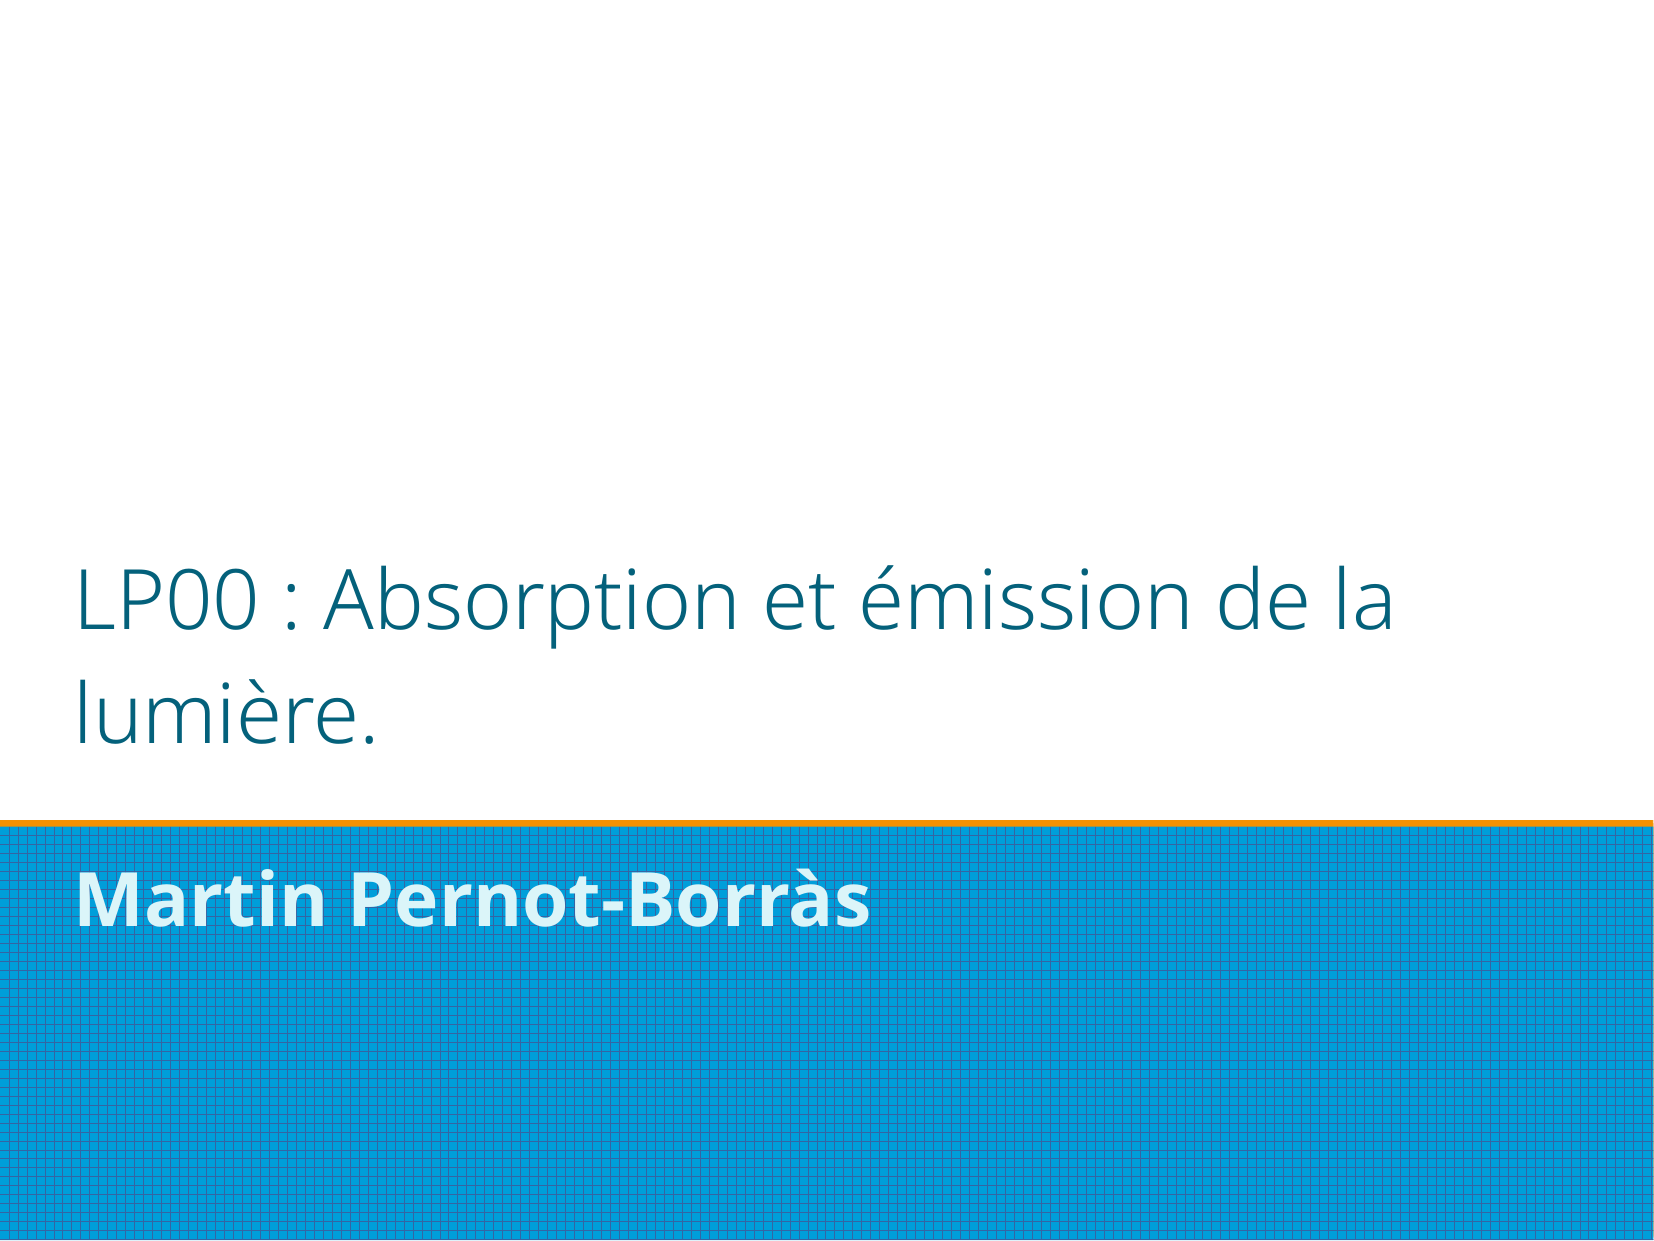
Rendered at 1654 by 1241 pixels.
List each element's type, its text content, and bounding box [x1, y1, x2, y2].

subtitle Martin Pernot-Borràs [73, 846, 1551, 1103]
title LP00 : Absorption et émission de la lumière. [73, 59, 1551, 768]
